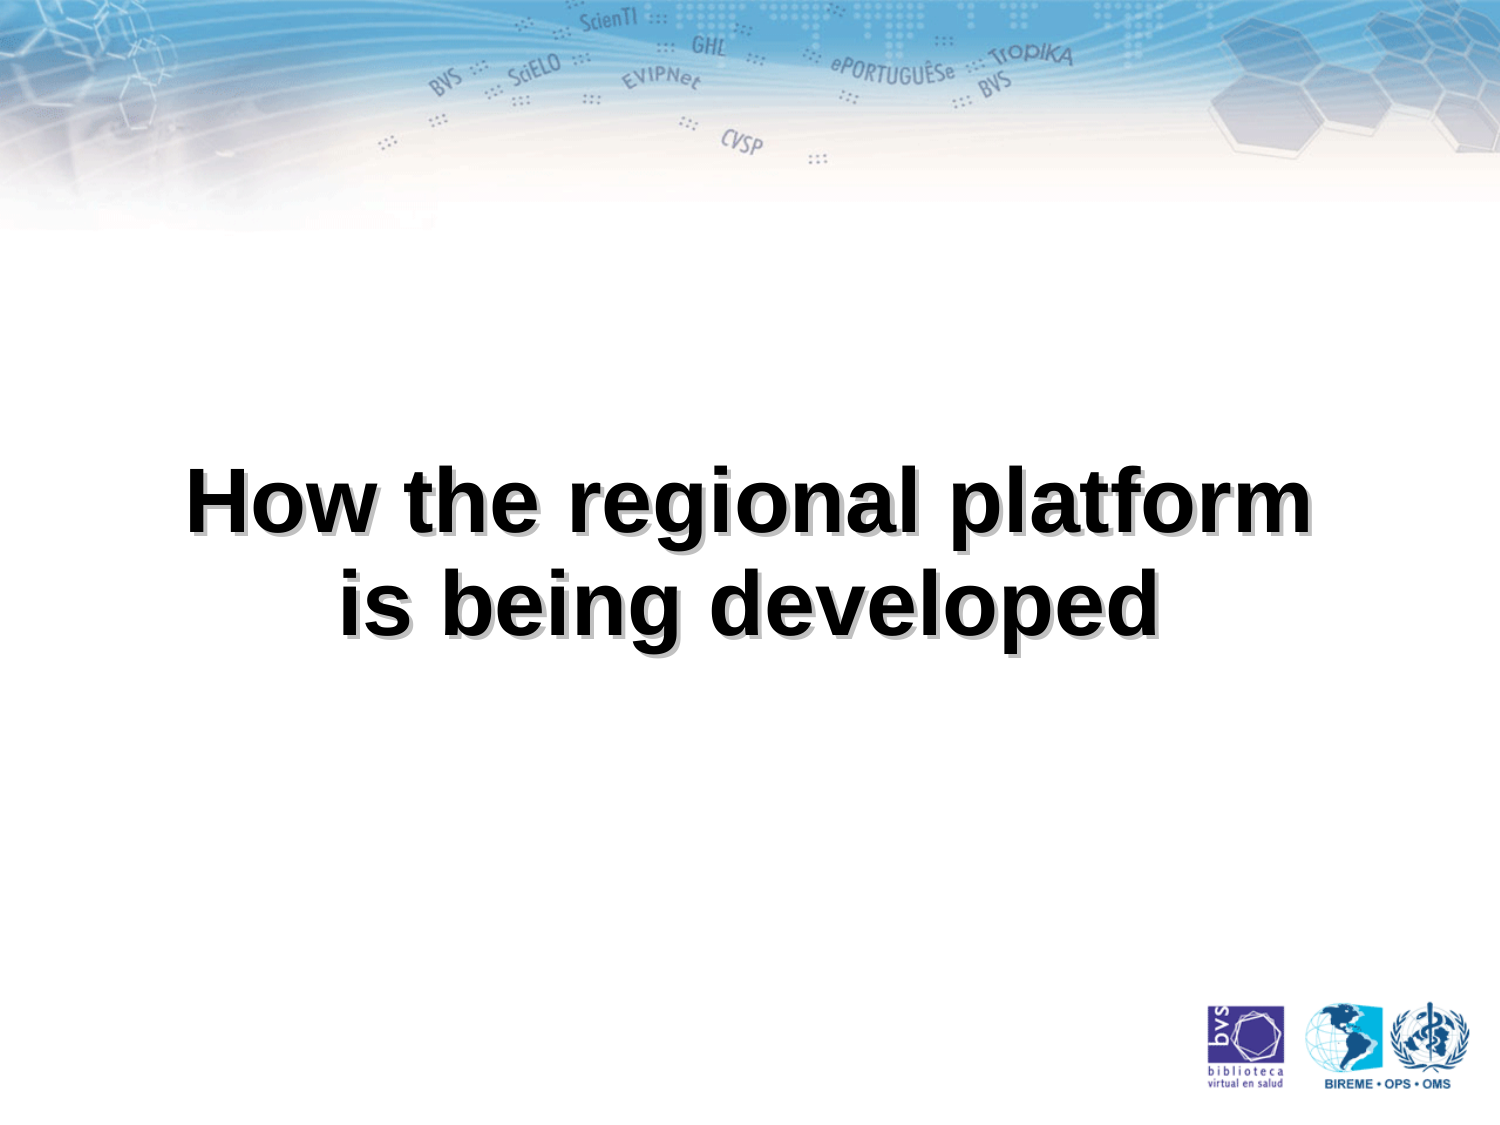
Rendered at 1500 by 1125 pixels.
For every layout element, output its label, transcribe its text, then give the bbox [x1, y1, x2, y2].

picture [0, 0, 1500, 449]
title How the regional platform is being developed [0, 449, 1500, 655]
picture [0, 655, 1500, 1125]
